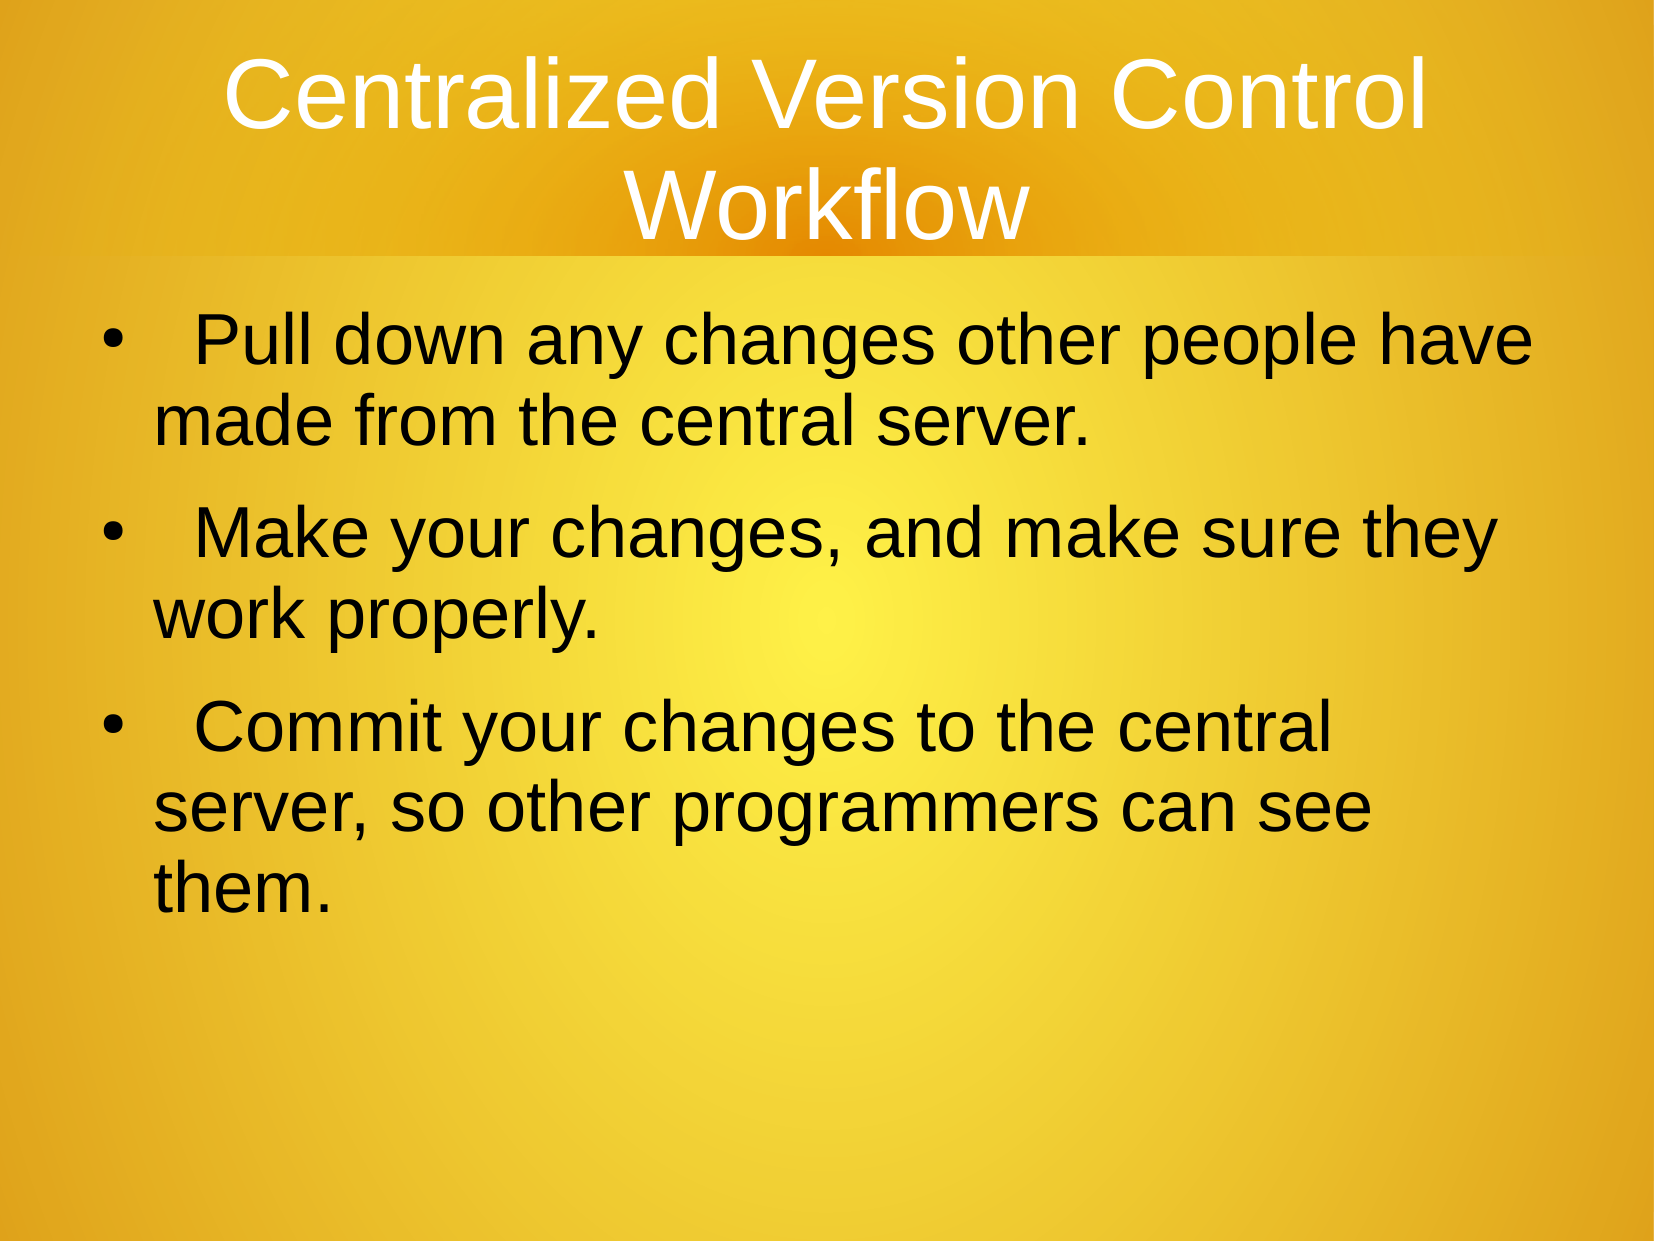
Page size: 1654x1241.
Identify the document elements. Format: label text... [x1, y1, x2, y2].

title Centralized Version Control Workflow [82, 38, 1571, 261]
list Pull down any changes other people have made from the central server. Make your changes, and make sure they work properly. Commit your changes to the central server, so other programmers can see them. [82, 299, 1571, 1019]
